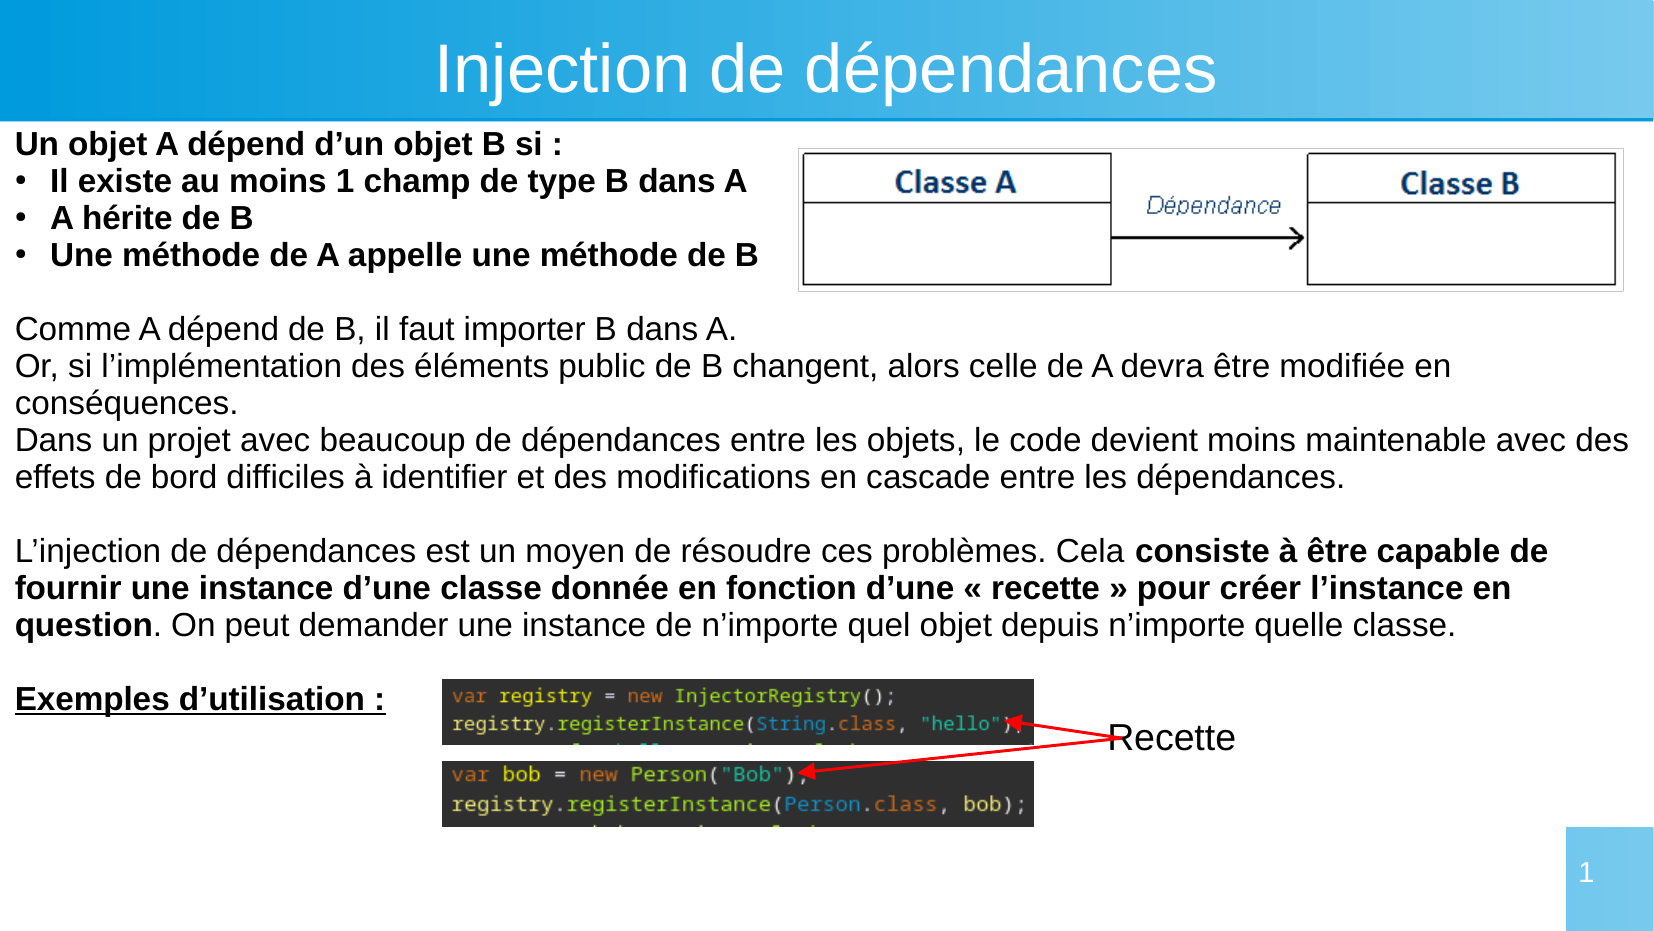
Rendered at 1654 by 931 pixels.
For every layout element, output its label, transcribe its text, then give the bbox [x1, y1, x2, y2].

title Injection de dépendances [59, 29, 1595, 108]
picture [442, 761, 1034, 827]
text_box Recette [1092, 708, 1270, 766]
text_box Un objet A dépend d’un objet B si : Il existe au moins 1 champ de type B dans A A hérite de B Une méthode de A appelle une méthode de B Comme A dépend de B, il faut importer B dans A. Or, si l’implémentation des éléments public de B changent, alors celle de A devra être modifiée en conséquences. Dans un projet avec beaucoup de dépendances entre les objets, le code devient moins maintenable avec des effets de bord difficiles à identifier et des modifications en cascade entre les dépendances. L’injection de dépendances est un moyen de résoudre ces problèmes. Cela consiste à être capable de fournir une instance d’une classe donnée en fonction d’une « recette » pour créer l’instance en question. On peut demander une instance de n’importe quel objet depuis n’importe quelle classe. Exemples d’utilisation : [0, 118, 1654, 931]
picture [797, 147, 1625, 293]
picture [442, 679, 1034, 745]
